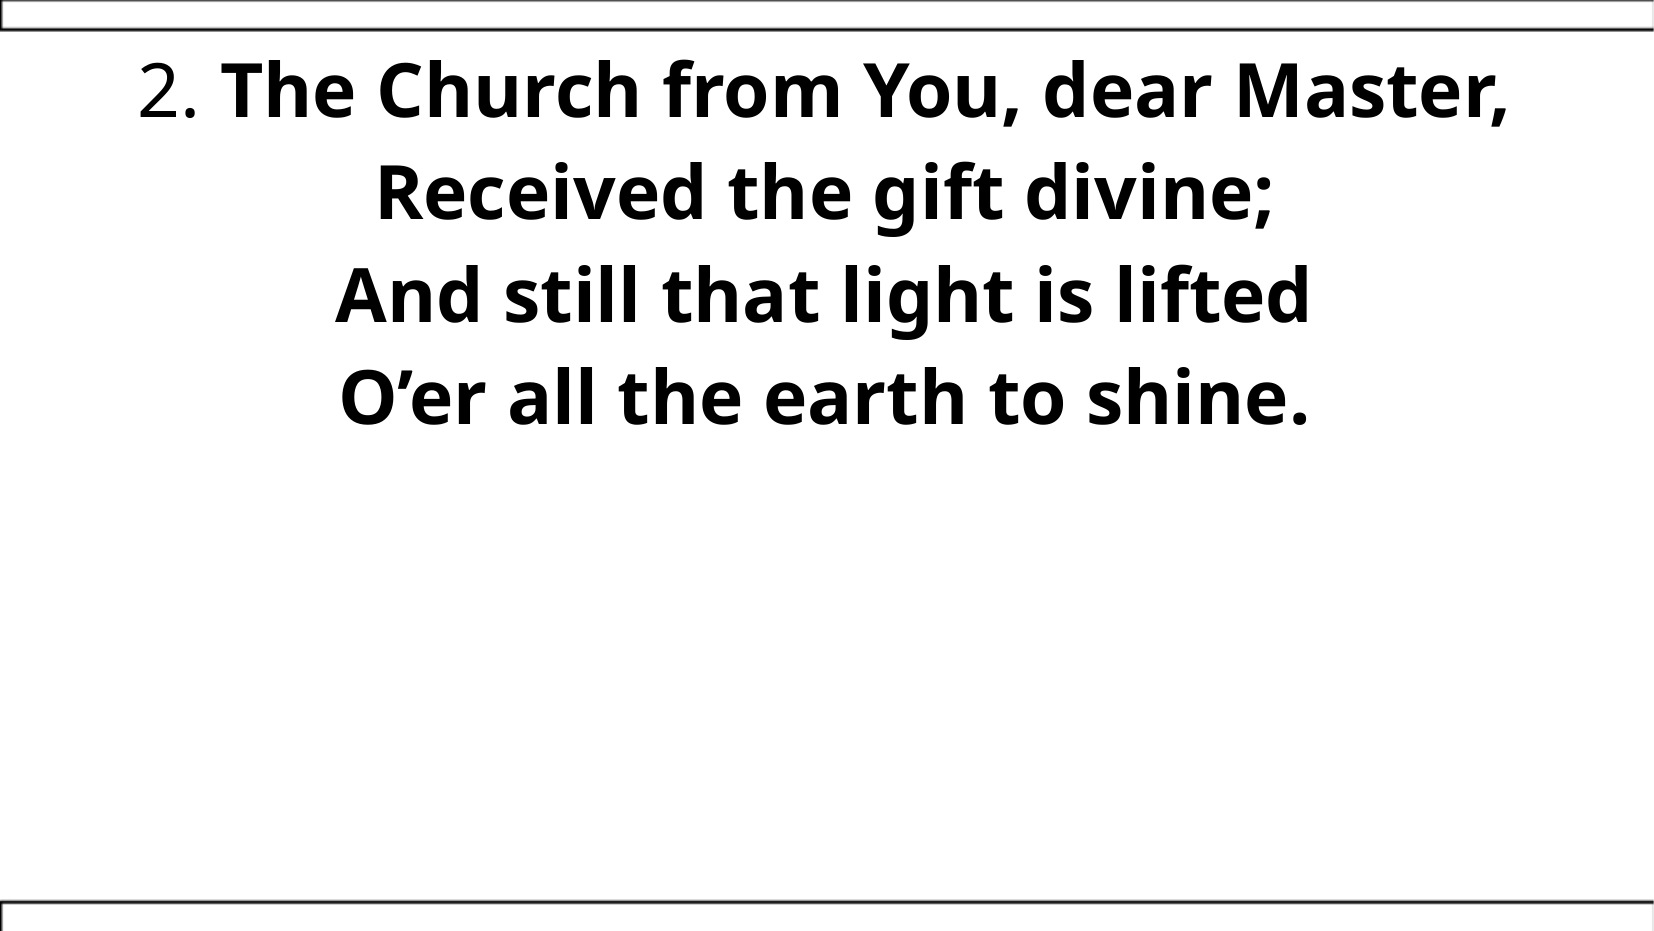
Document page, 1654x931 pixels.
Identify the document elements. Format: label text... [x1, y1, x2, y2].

text_box 2. The Church from You, dear Master, Received the gift divine; And still that light is lifted O’er all the earth to shine. [90, 30, 1561, 445]
picture [0, 0, 1654, 931]
